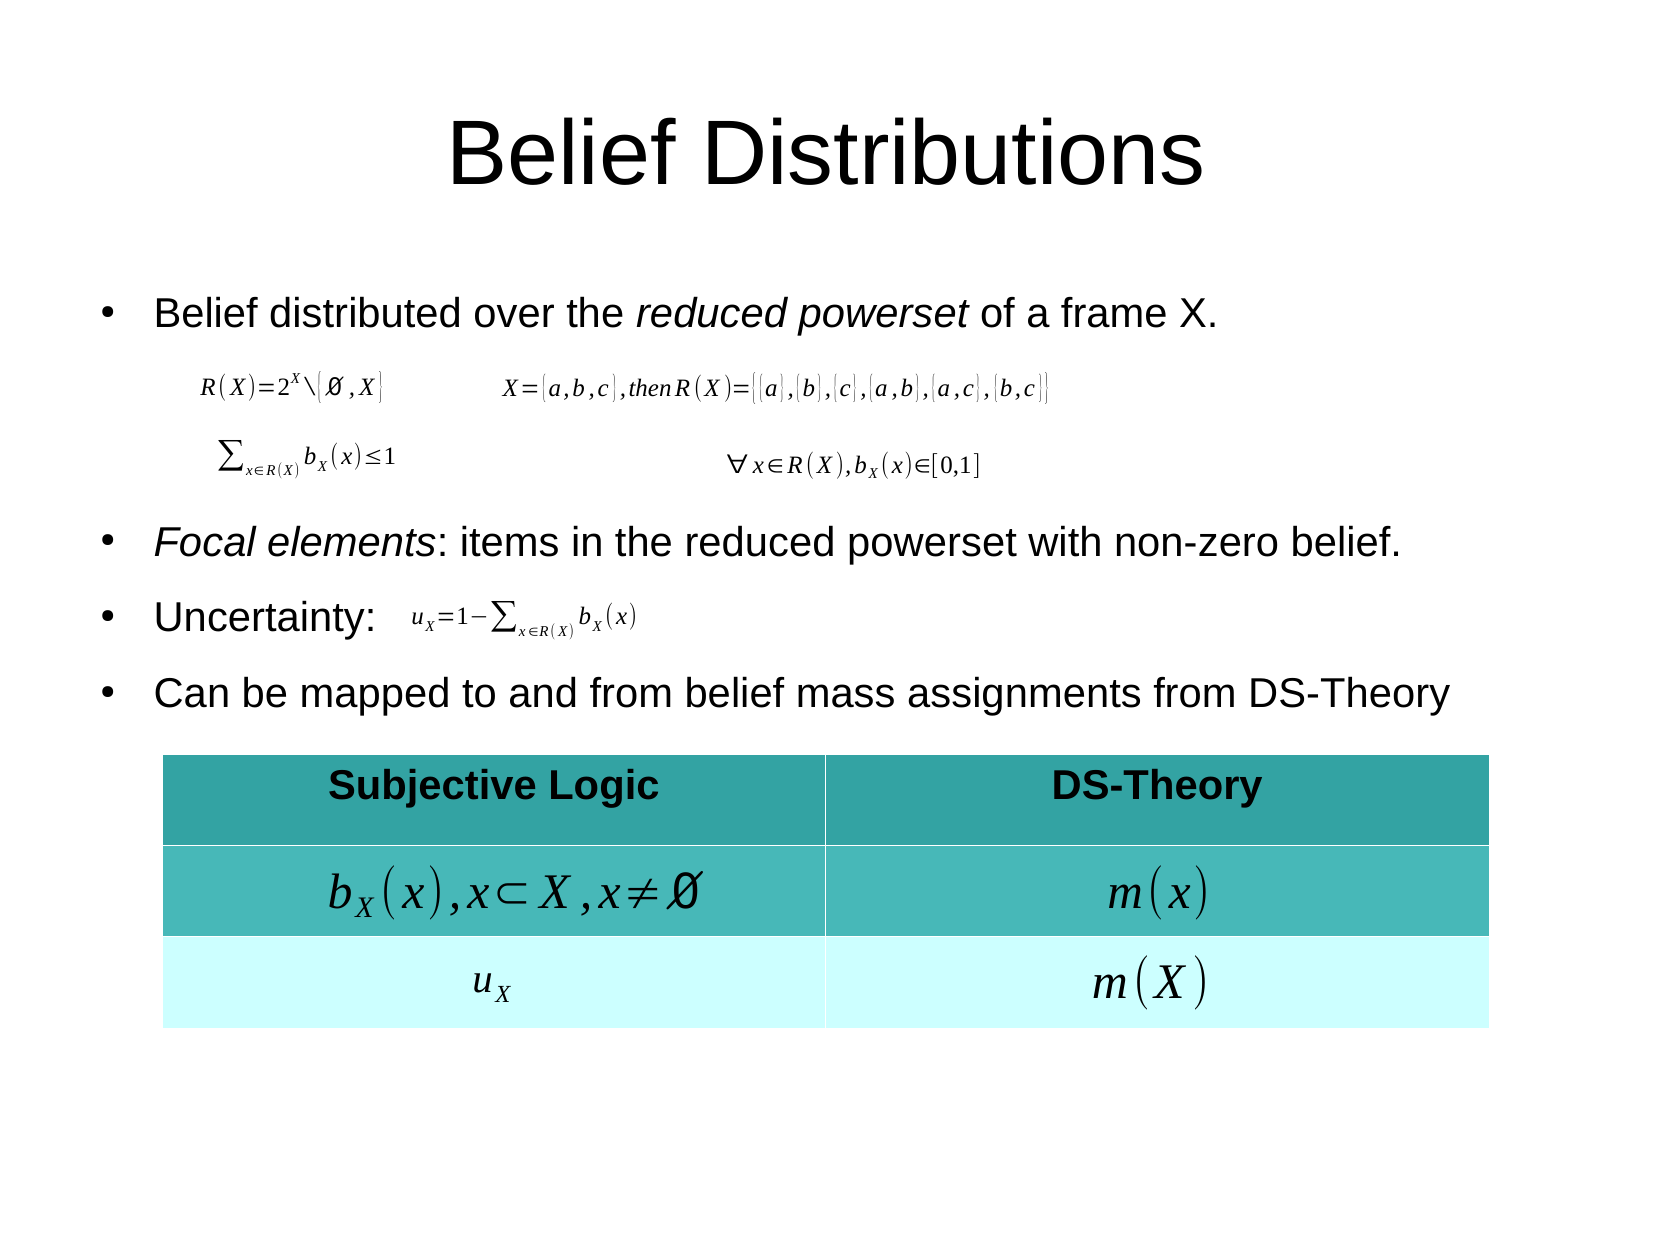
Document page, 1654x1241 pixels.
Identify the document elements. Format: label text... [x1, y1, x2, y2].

table_cell [826, 937, 1489, 1028]
chart [1095, 861, 1223, 922]
table_cell [826, 846, 1489, 936]
chart [210, 439, 402, 481]
chart [1080, 951, 1221, 1012]
chart [405, 600, 643, 641]
table_header Subjective Logic [163, 755, 825, 845]
table_header DS-Theory [826, 755, 1489, 845]
chart [462, 956, 522, 1009]
table_cell [163, 846, 825, 936]
chart [315, 861, 721, 926]
chart [495, 371, 1056, 406]
title Belief Distributions [82, 49, 1571, 257]
chart [720, 450, 987, 483]
table_cell [163, 937, 825, 1028]
list Belief distributed over the reduced powerset of a frame X. Focal elements: items in the reduced powerset with non-zero belief. Uncertainty: Can be mapped to and from belief mass assignments from DS-Theory [82, 290, 1571, 1010]
chart [192, 369, 391, 406]
